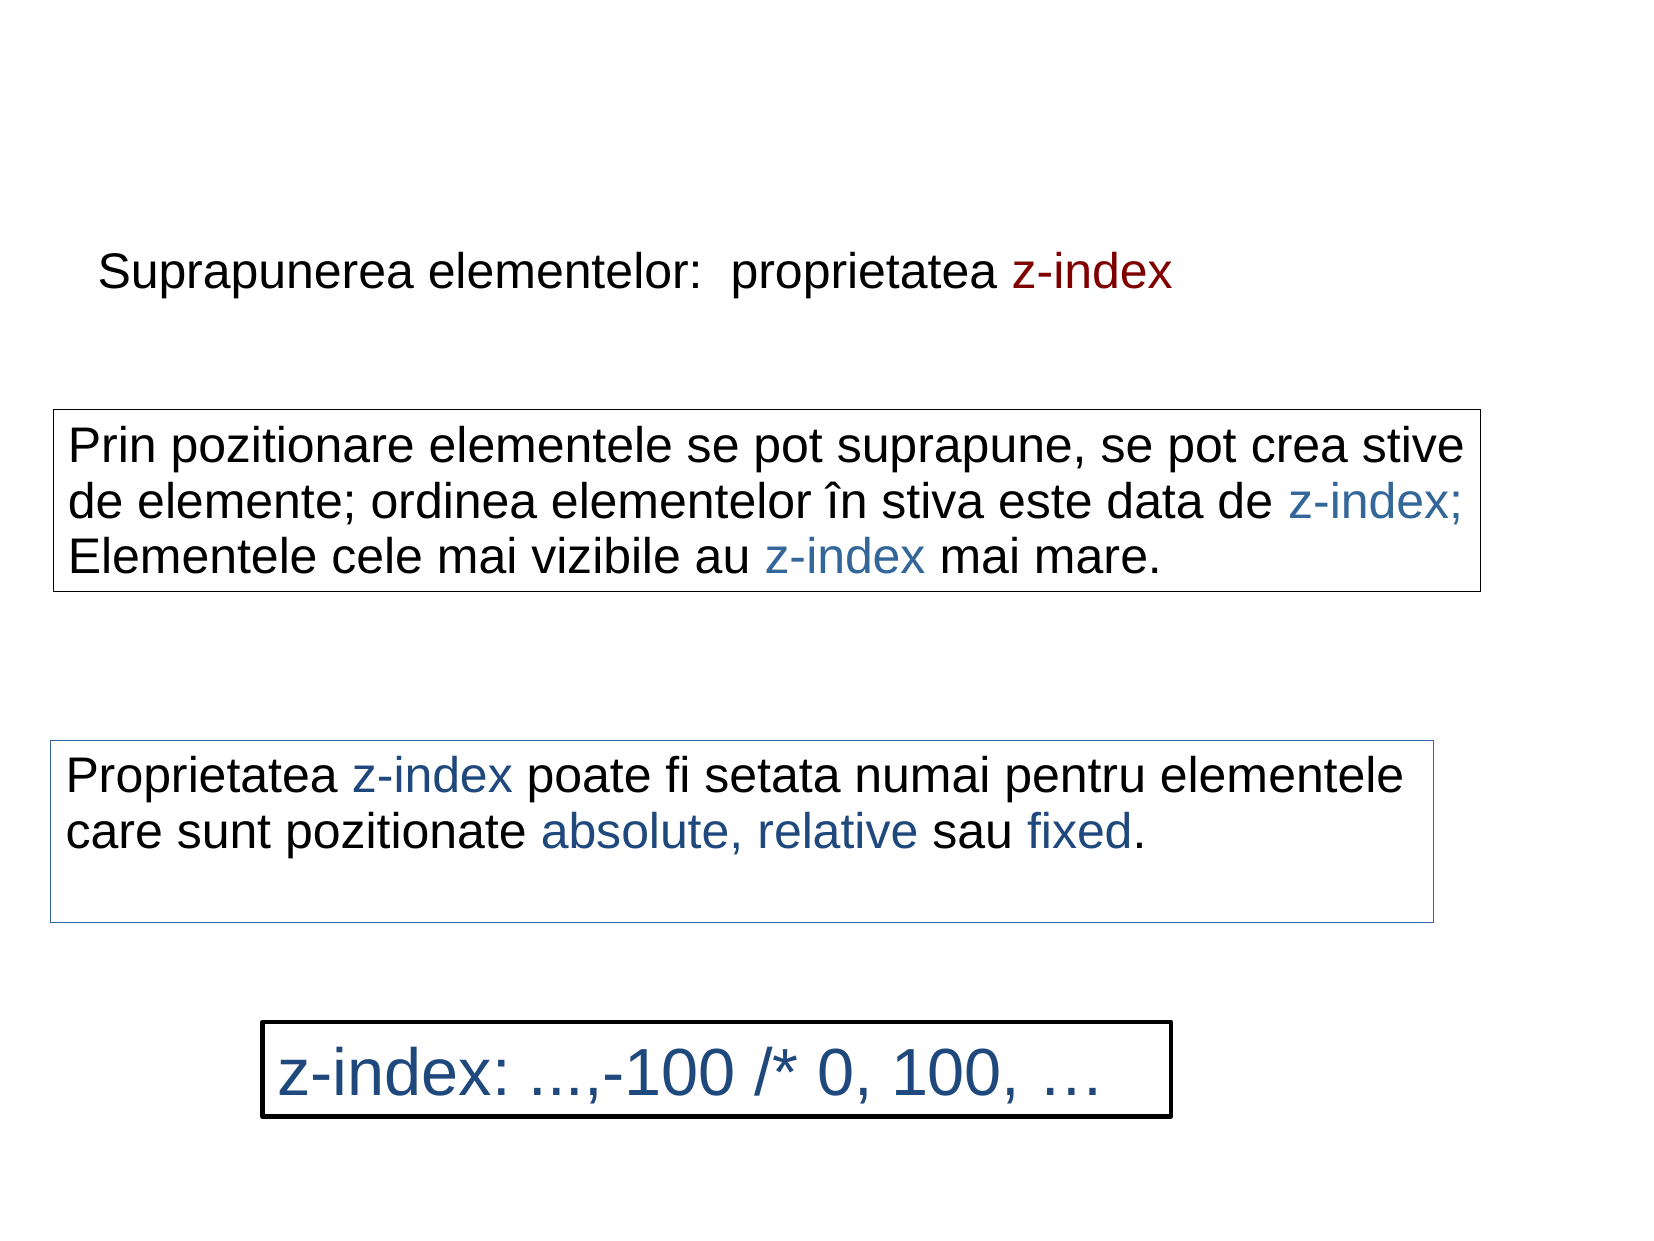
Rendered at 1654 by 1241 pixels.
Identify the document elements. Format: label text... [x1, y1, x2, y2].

text_box Prin pozitionare elementele se pot suprapune, se pot crea stive de elemente; ordinea elementelor în stiva este data de z-index; Elementele cele mai vizibile au z-index mai mare. [53, 409, 1481, 592]
text_box z-index: ...,-100 /* 0, 100, … [262, 1021, 1172, 1117]
text_box Proprietatea z-index poate fi setata numai pentru elementele care sunt pozitionate absolute, relative sau fixed. [50, 740, 1434, 923]
text_box Suprapunerea elementelor: proprietatea z-index [82, 236, 1264, 363]
